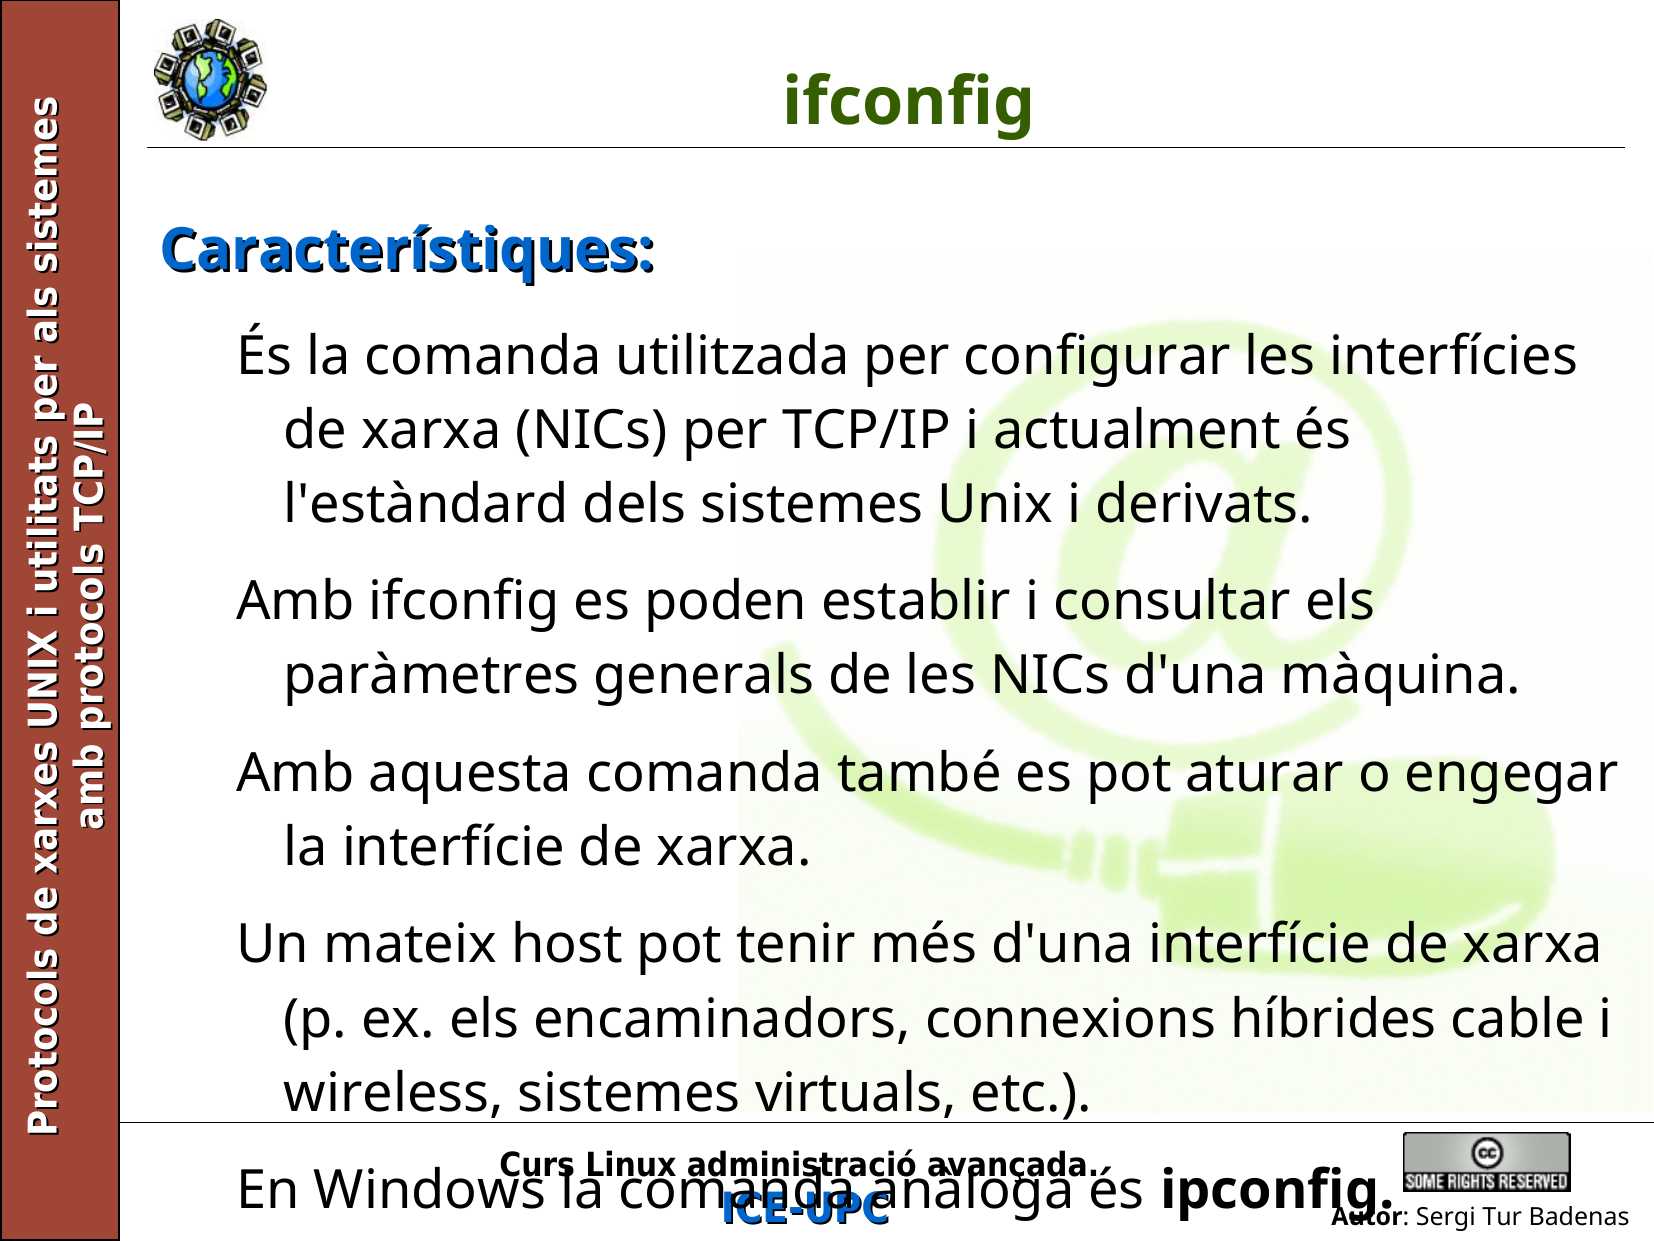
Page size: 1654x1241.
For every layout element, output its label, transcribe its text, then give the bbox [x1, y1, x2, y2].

picture [1403, 1132, 1571, 1192]
list Característiques: És la comanda utilitzada per configurar les interfícies de xarxa (NICs) per TCP/IP i actualment és l'estàndard dels sistemes Unix i derivats. Amb ifconfig es poden establir i consultar els paràmetres generals de les NICs d'una màquina. Amb aquesta comanda també es pot aturar o engegar la interfície de xarxa. Un mateix host pot tenir més d'una interfície de xarxa (p. ex. els encaminadors, connexions híbrides cable i wireless, sistemes virtuals, etc.). En Windows la comanda anàloga és ipconfig. [141, 207, 1630, 1058]
picture [738, 252, 1654, 1113]
title ifconfig [165, 49, 1654, 148]
picture [154, 19, 268, 142]
